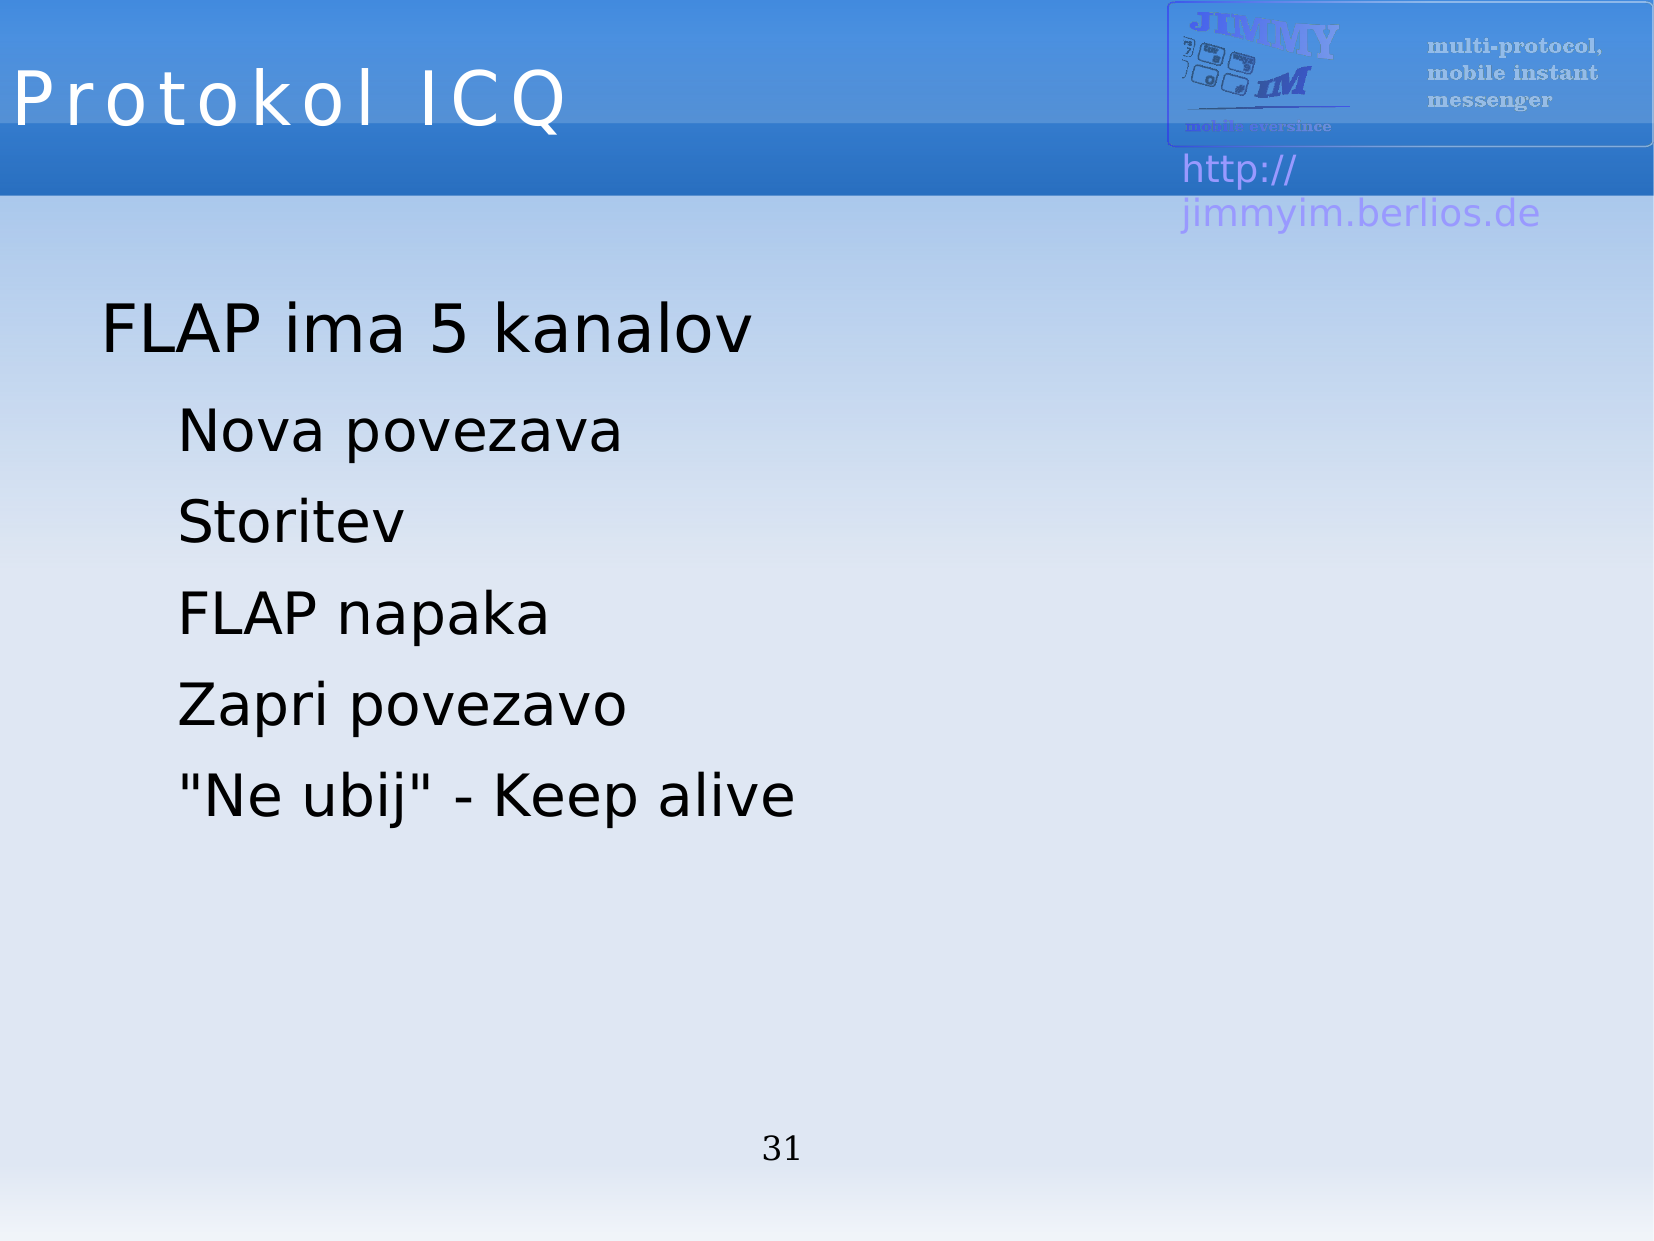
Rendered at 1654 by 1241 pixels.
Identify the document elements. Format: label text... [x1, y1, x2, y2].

list FLAP ima 5 kanalov Nova povezava Storitev FLAP napaka Zapri povezavo "Ne ubij" - Keep alive [82, 290, 1571, 1094]
picture [0, 0, 1654, 1241]
title Protokol ICQ [11, 7, 1167, 192]
